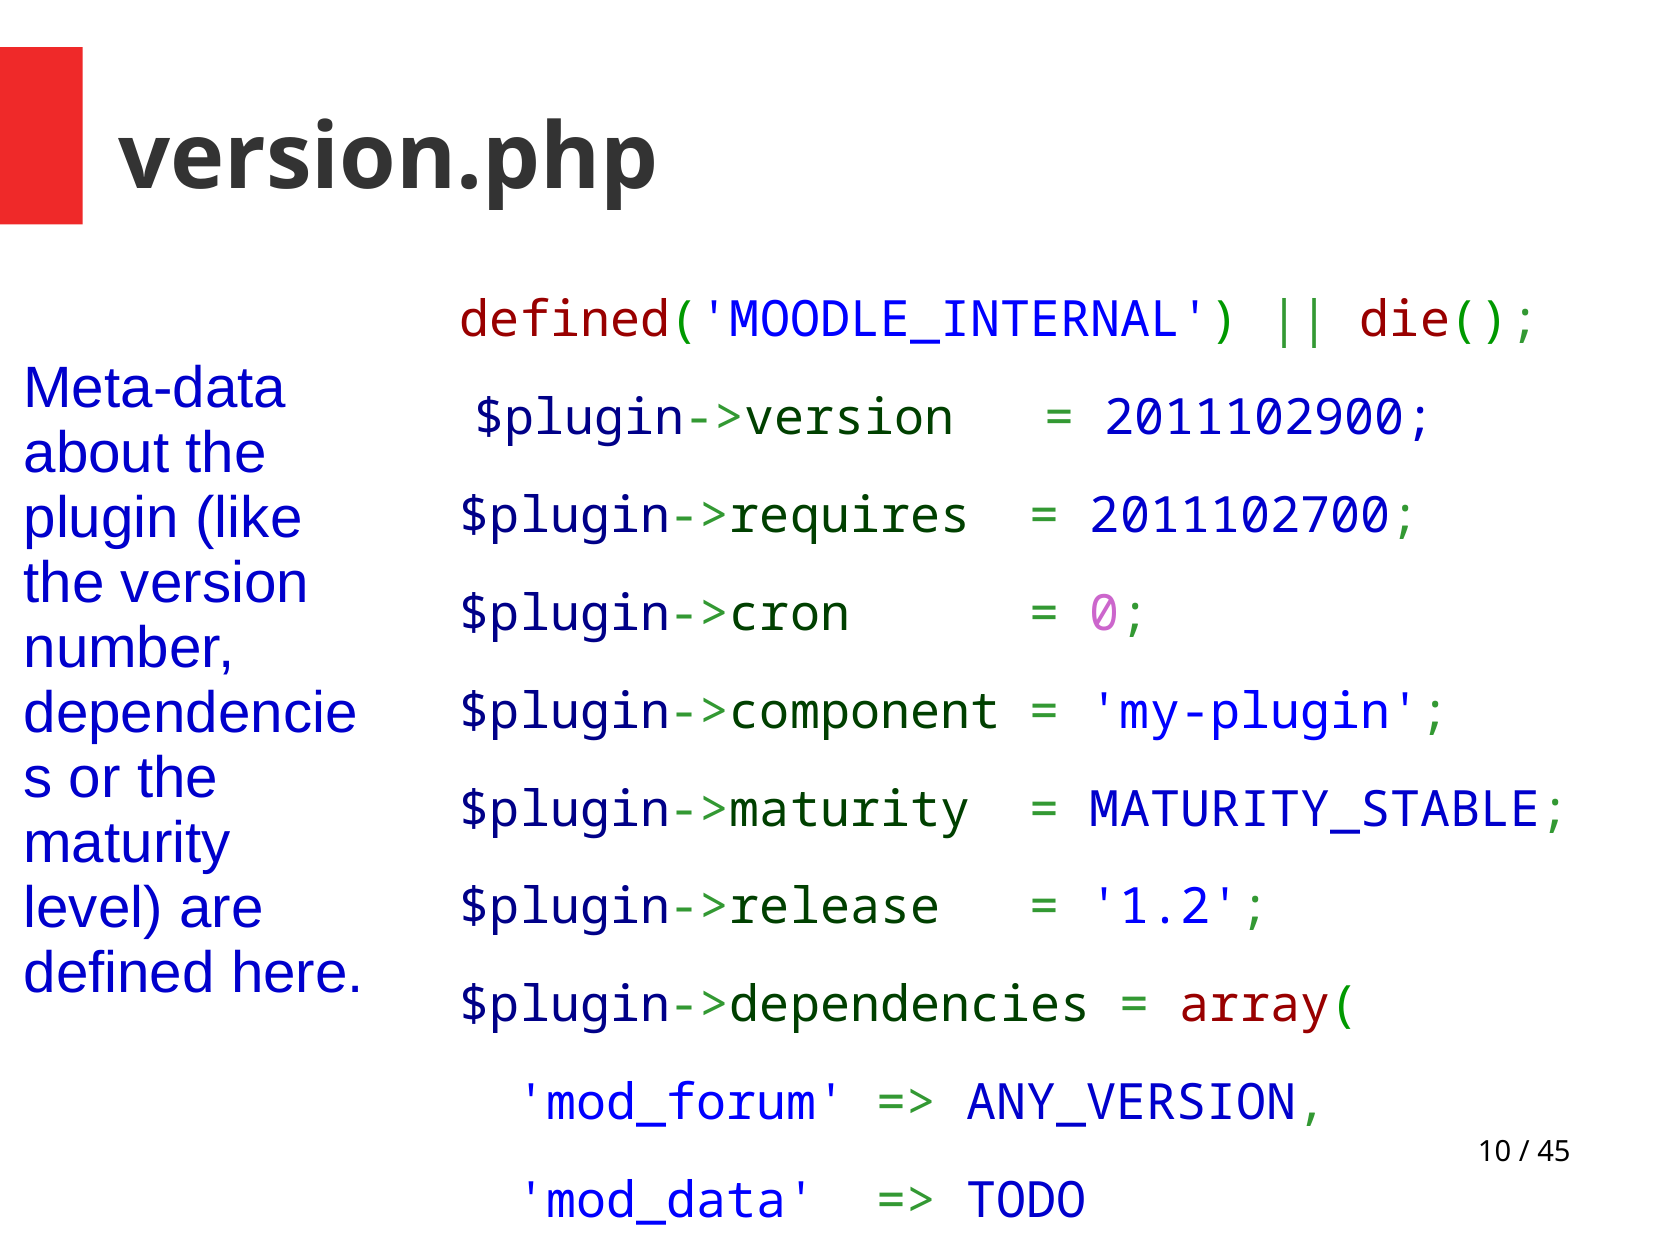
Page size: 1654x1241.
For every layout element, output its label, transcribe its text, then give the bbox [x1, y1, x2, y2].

title version.php [118, 49, 1571, 257]
list Meta-data about the plugin (like the version number, dependencies or the maturity level) are defined here. [23, 354, 378, 1074]
list defined('MOODLE_INTERNAL') || die(); $plugin->version = 2011102900; $plugin->requires = 2011102700; $plugin->cron = 0; $plugin->component = 'my-plugin'; $plugin->maturity = MATURITY_STABLE; $plugin->release = '1.2'; $plugin->dependencies = array( 'mod_forum' => ANY_VERSION, 'mod_data' => TODO ); [460, 283, 1571, 1003]
